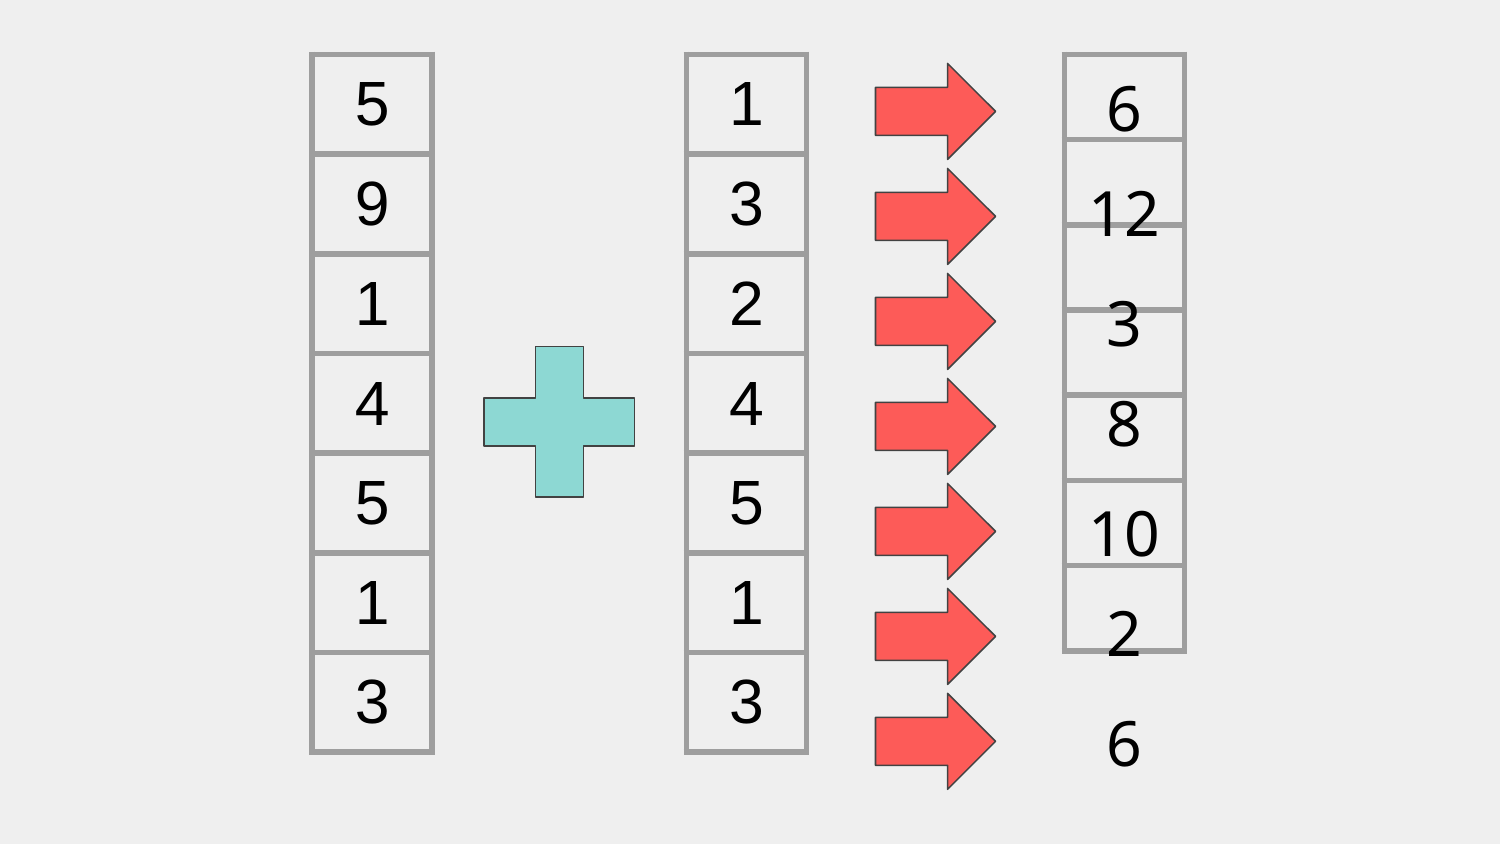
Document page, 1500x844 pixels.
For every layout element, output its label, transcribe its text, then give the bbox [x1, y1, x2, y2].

text_box [875, 378, 996, 475]
table_cell 4 [315, 356, 429, 450]
table_cell 5 [315, 456, 429, 550]
table_cell 2 [689, 257, 804, 351]
table_cell 1 [689, 556, 804, 650]
table_cell 4 [689, 356, 804, 450]
text_box [875, 273, 996, 370]
table_header 1 [689, 57, 804, 151]
text_box [875, 168, 996, 265]
text_box 10 [1064, 478, 1185, 579]
table_header 5 [315, 57, 429, 151]
table_cell 3 [315, 655, 429, 749]
table_cell 1 [315, 556, 429, 650]
text_box 6 [1064, 54, 1185, 159]
text_box 6 [1064, 688, 1185, 794]
text_box 3 [1064, 268, 1185, 369]
text_box [875, 63, 996, 160]
table_cell 1 [315, 257, 429, 351]
table_cell 9 [315, 157, 429, 251]
text_box [875, 693, 996, 790]
text_box 8 [1064, 369, 1185, 475]
text_box [875, 588, 996, 685]
table_cell 5 [689, 456, 804, 550]
text_box [484, 346, 635, 497]
text_box 12 [1064, 159, 1185, 265]
text_box 2 [1064, 579, 1185, 685]
table_cell 3 [689, 655, 804, 749]
table_cell 3 [689, 157, 804, 251]
text_box [875, 483, 996, 580]
